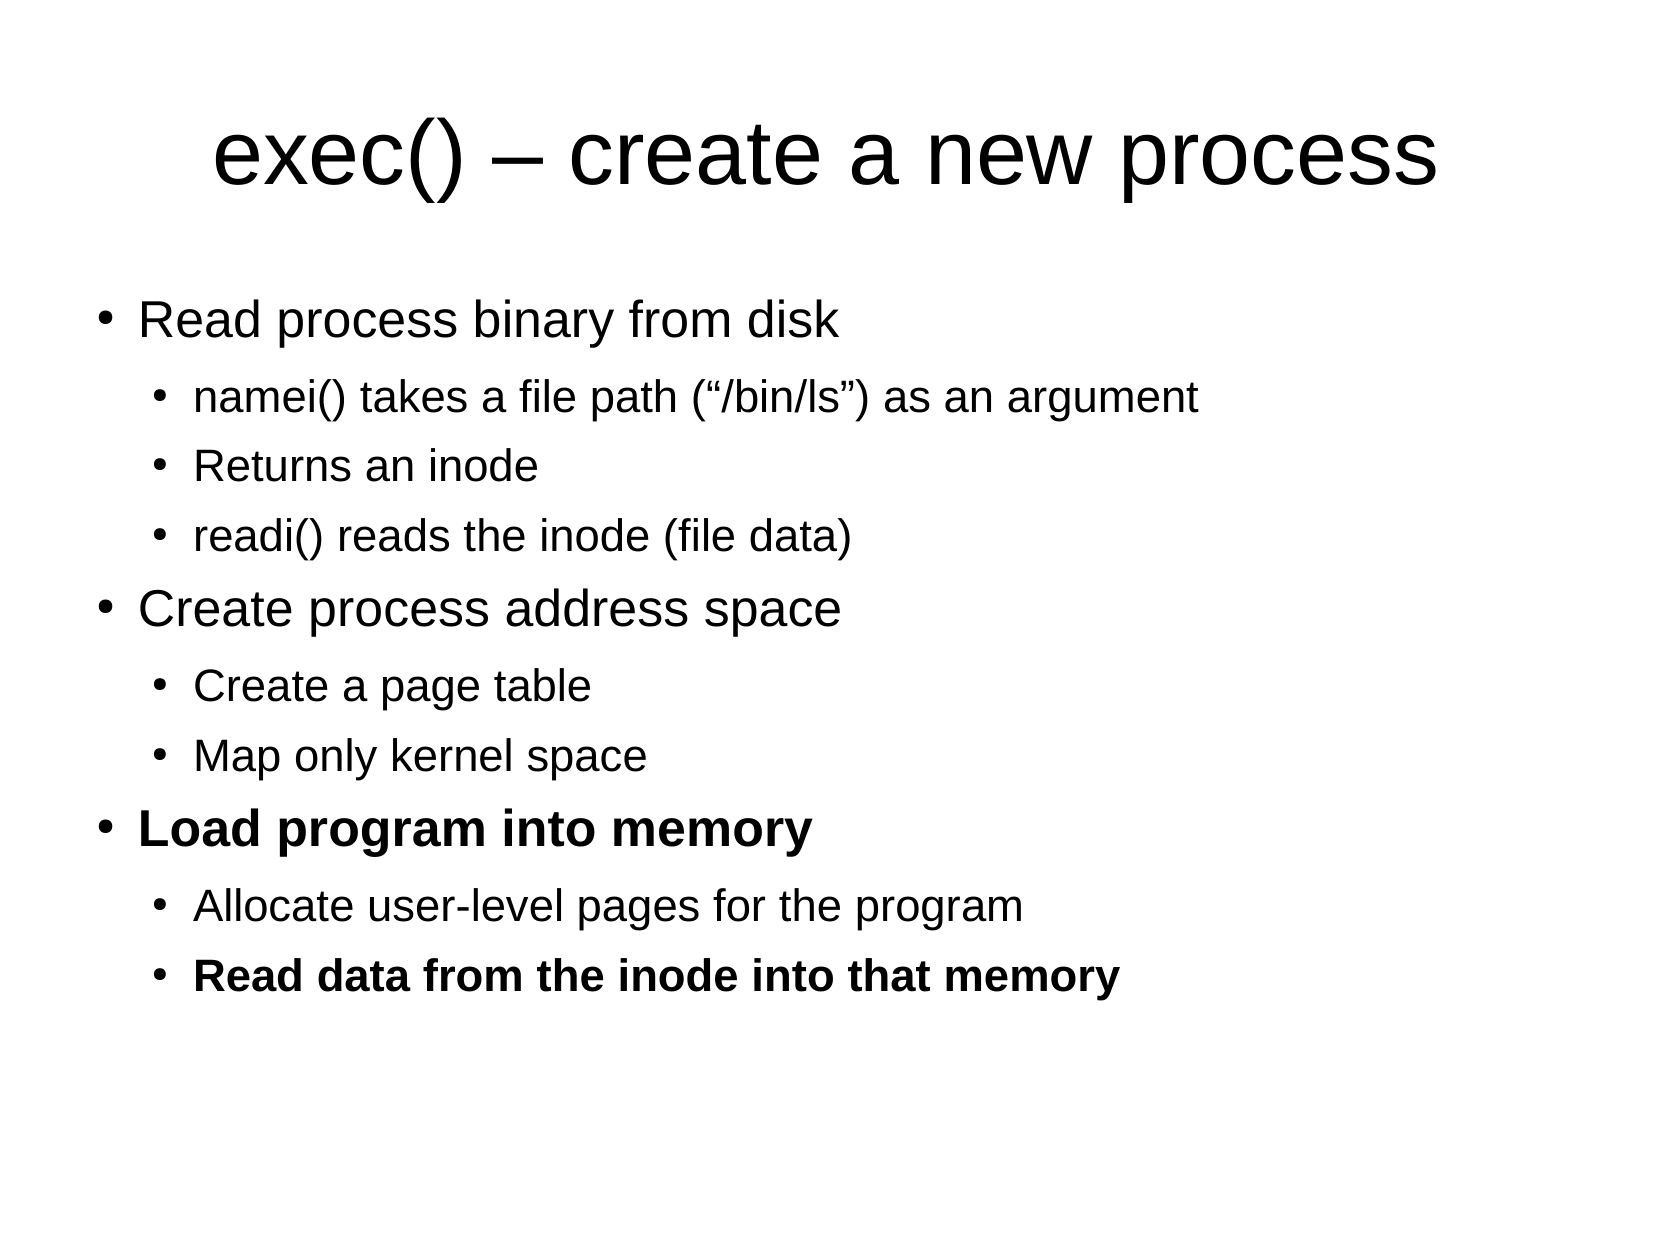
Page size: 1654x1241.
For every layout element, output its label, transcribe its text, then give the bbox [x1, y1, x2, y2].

title exec() – create a new process [82, 49, 1571, 257]
list Read process binary from disk namei() takes a file path (“/bin/ls”) as an argument Returns an inode readi() reads the inode (file data) Create process address space Create a page table Map only kernel space Load program into memory Allocate user-level pages for the program Read data from the inode into that memory [82, 290, 1571, 1010]
